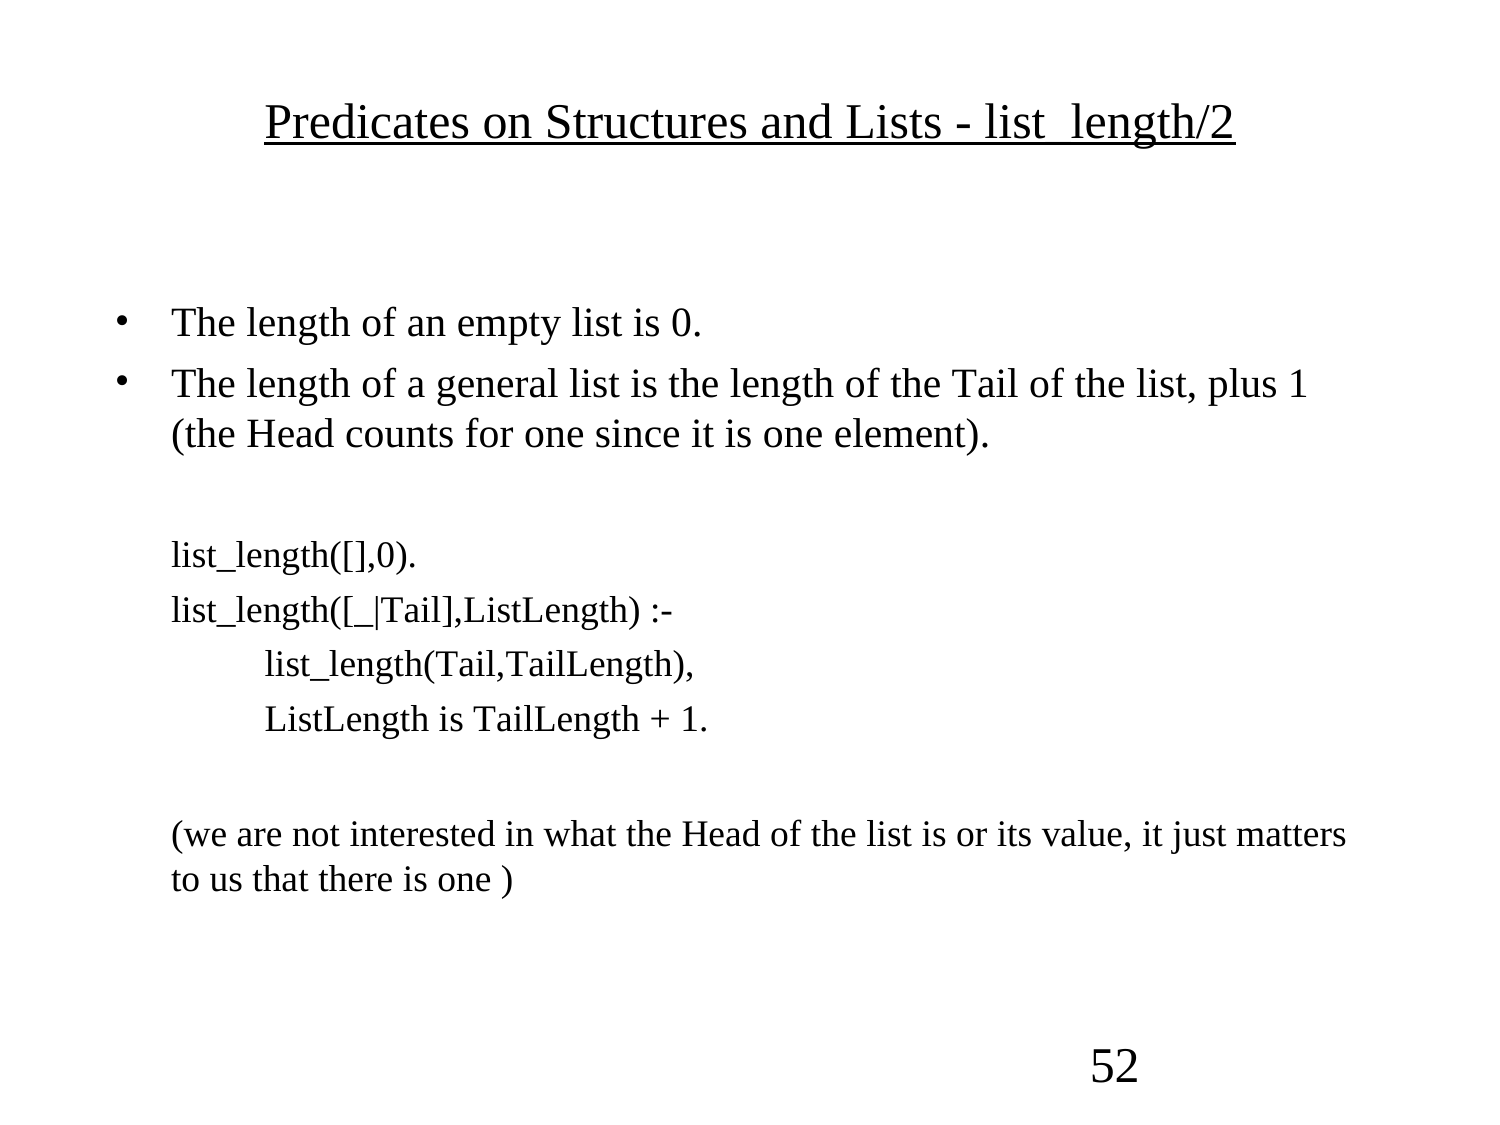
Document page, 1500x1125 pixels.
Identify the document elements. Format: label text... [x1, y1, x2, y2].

list The length of an empty list is 0. The length of a general list is the length of the Tail of the list, plus 1 (the Head counts for one since it is one element). list_length([],0). list_length([_|Tail],ListLength) :- list_length(Tail,TailLength), ListLength is TailLength + 1. (we are not interested in what the Head of the list is or its value, it just matters to us that there is one ) [99, 287, 1375, 963]
title Predicates on Structures and Lists - list_length/2 [112, 24, 1388, 213]
